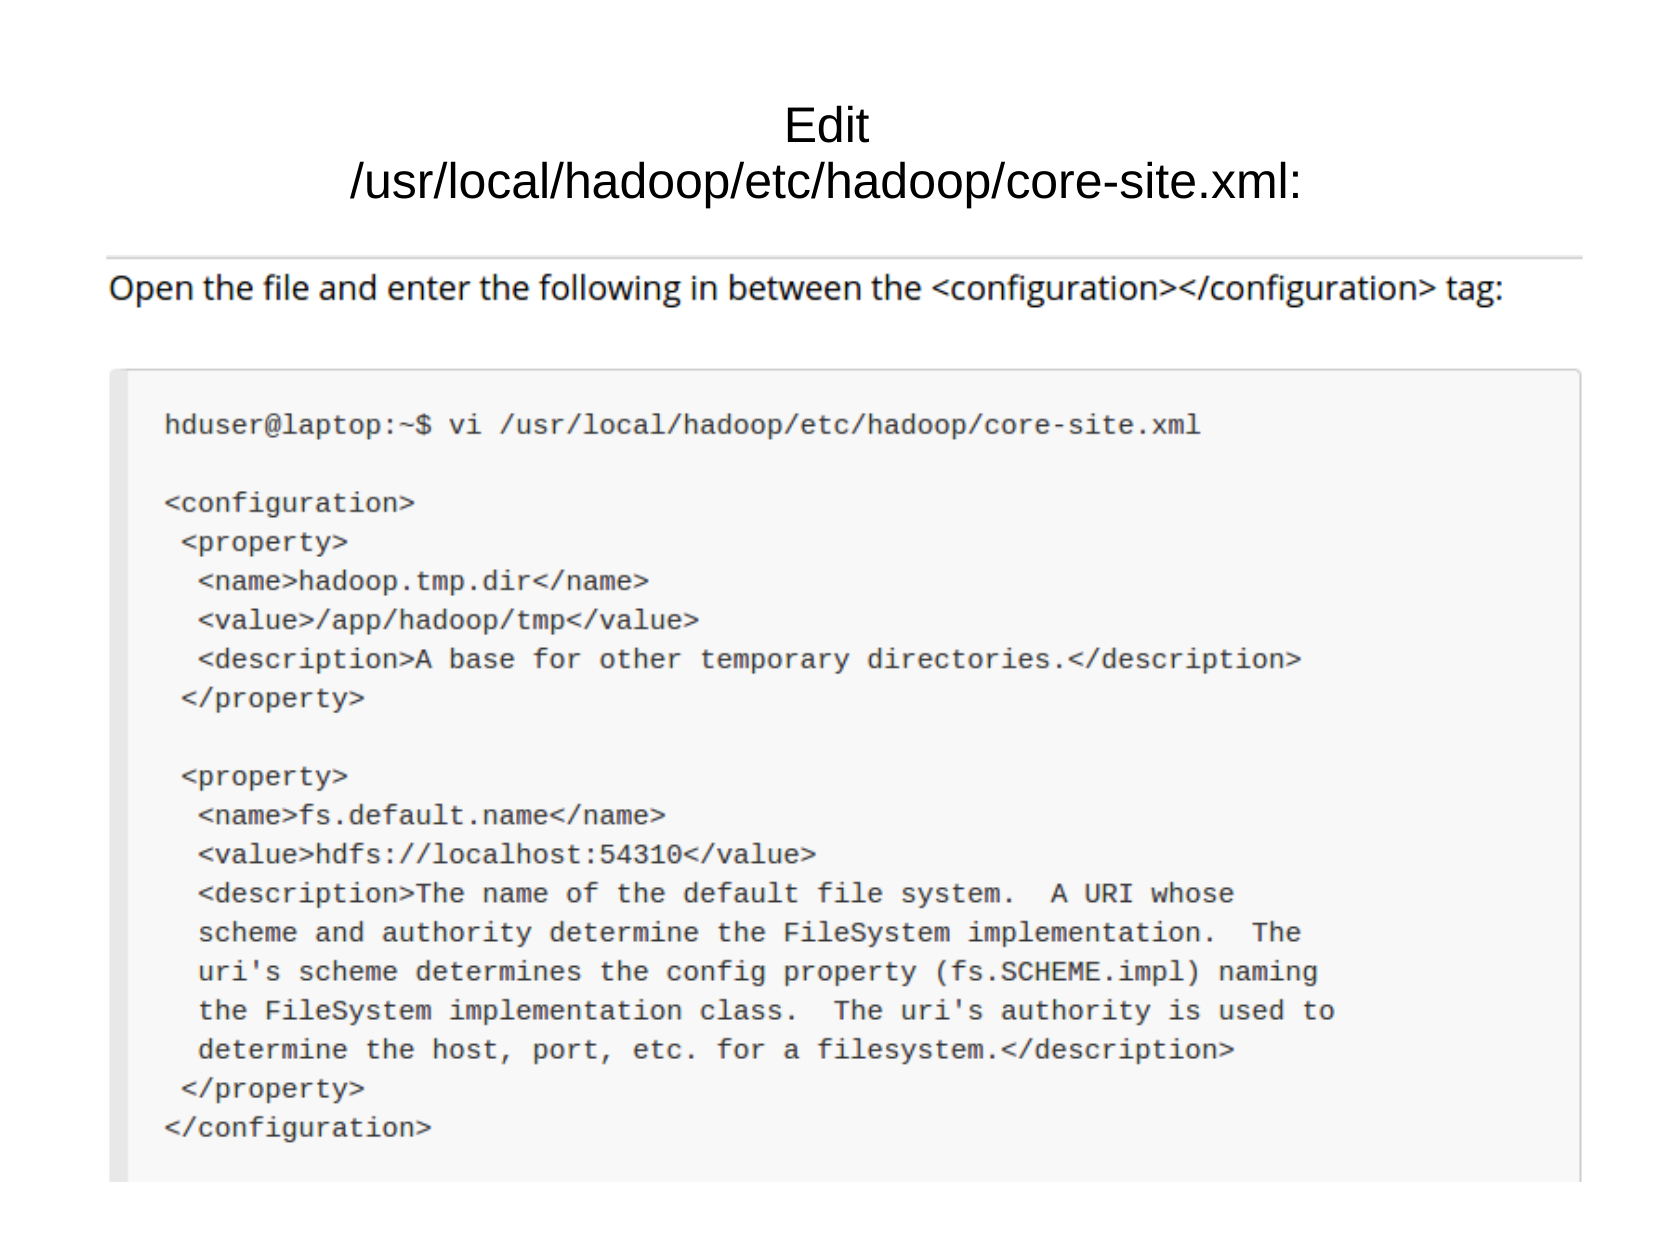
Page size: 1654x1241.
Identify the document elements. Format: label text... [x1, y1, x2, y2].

picture [106, 255, 1583, 1182]
title Edit /usr/local/hadoop/etc/hadoop/core-site.xml: [82, 49, 1571, 257]
